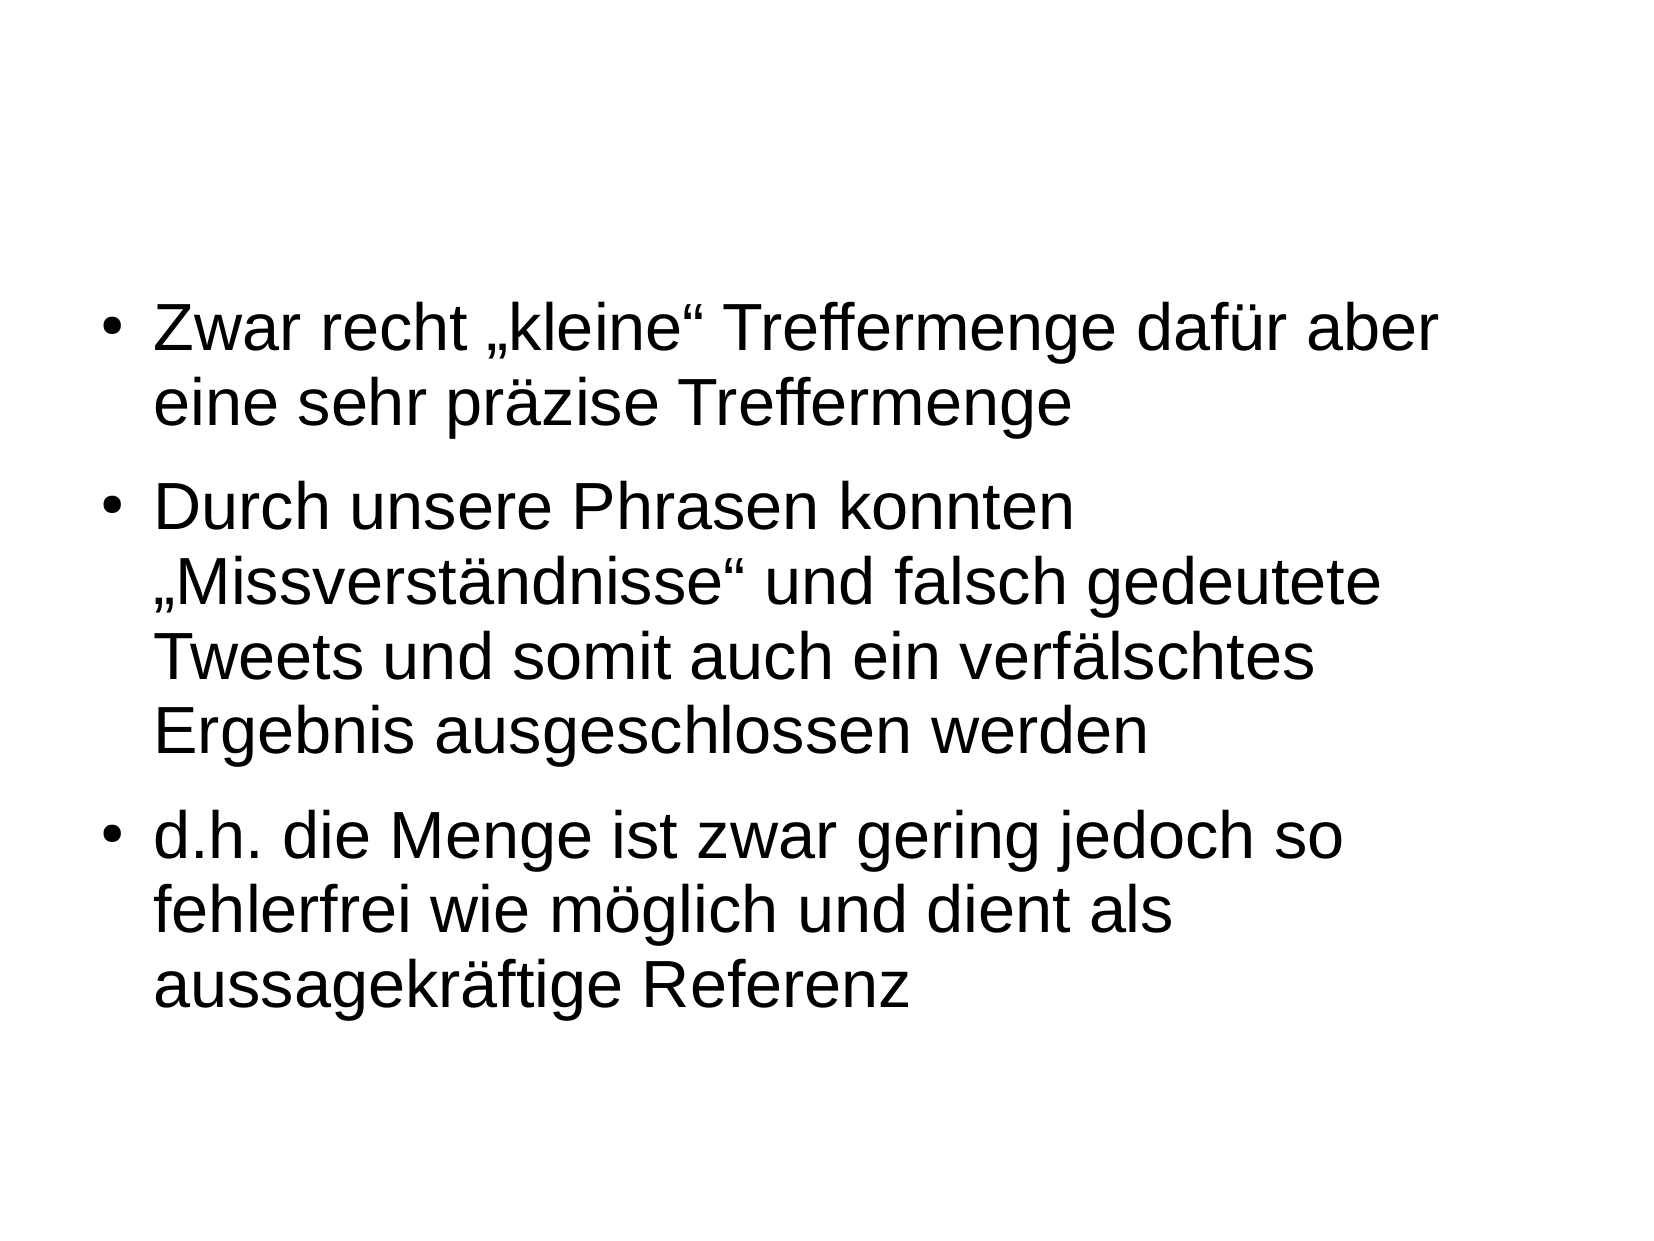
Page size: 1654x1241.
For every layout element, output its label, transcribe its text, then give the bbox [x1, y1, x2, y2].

list Zwar recht „kleine“ Treffermenge dafür aber eine sehr präzise Treffermenge Durch unsere Phrasen konnten „Missverständnisse“ und falsch gedeutete Tweets und somit auch ein verfälschtes Ergebnis ausgeschlossen werden d.h. die Menge ist zwar gering jedoch so fehlerfrei wie möglich und dient als aussagekräftige Referenz [82, 290, 1571, 1109]
